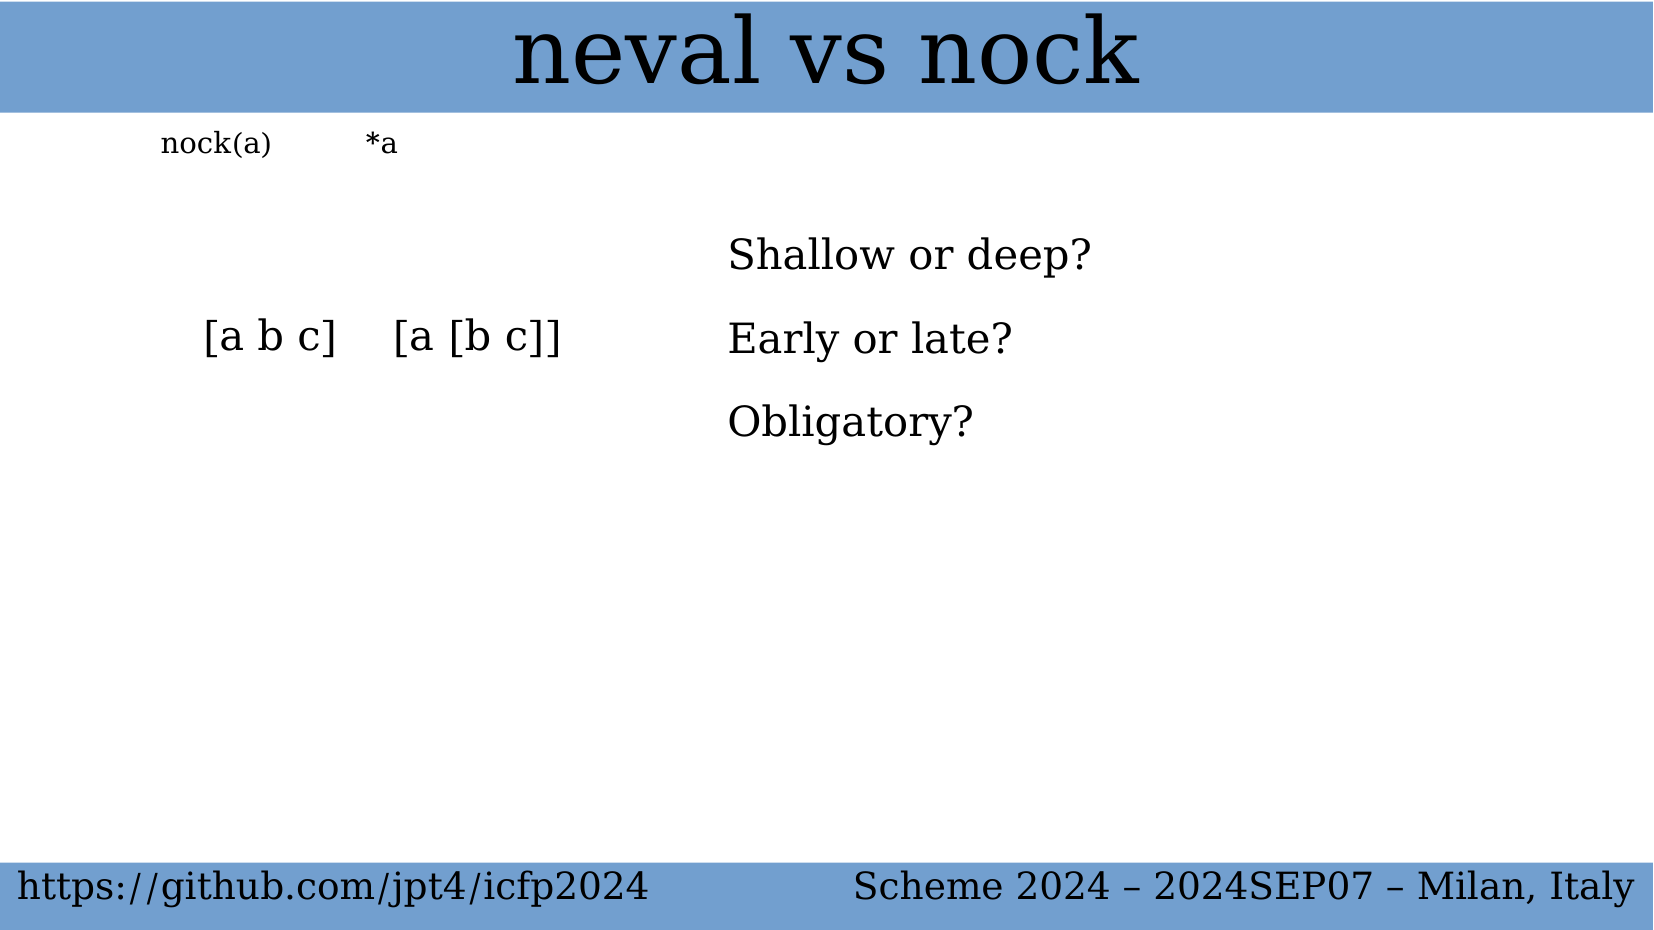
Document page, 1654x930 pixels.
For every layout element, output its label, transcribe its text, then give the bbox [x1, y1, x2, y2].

text_box [a b c] [a [b c]] [187, 309, 601, 413]
text_box nock(a) *a [145, 122, 1554, 226]
text_box Shallow or deep? Early or late? Obligatory? [712, 187, 1576, 826]
title neval vs nock [0, 1, 1653, 113]
text_box https://github.com/jpt4/icfp2024 Scheme 2024 – 2024SEP07 – Milan, Italy [0, 862, 1653, 930]
